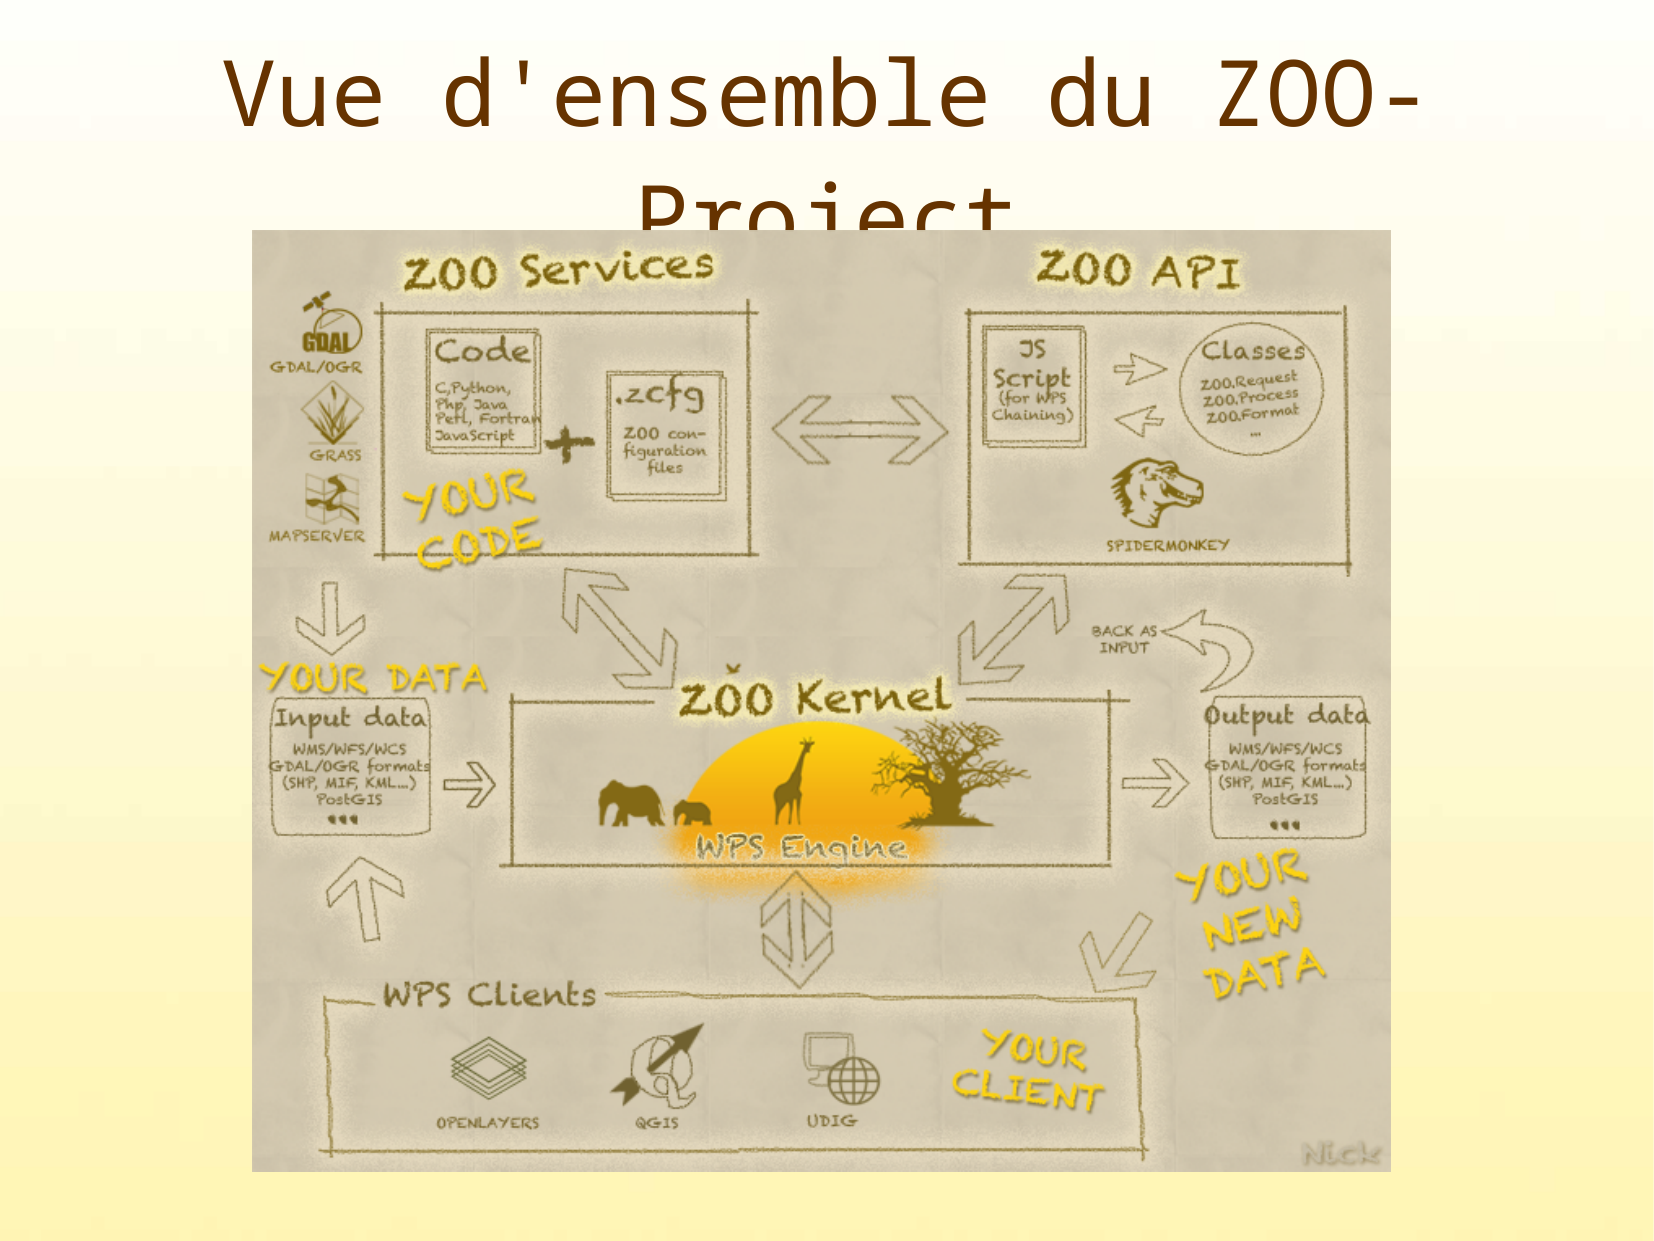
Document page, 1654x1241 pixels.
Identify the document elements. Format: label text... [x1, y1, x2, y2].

picture [0, 0, 1654, 1241]
title Vue d'ensemble du ZOO-Project [82, 49, 1571, 257]
